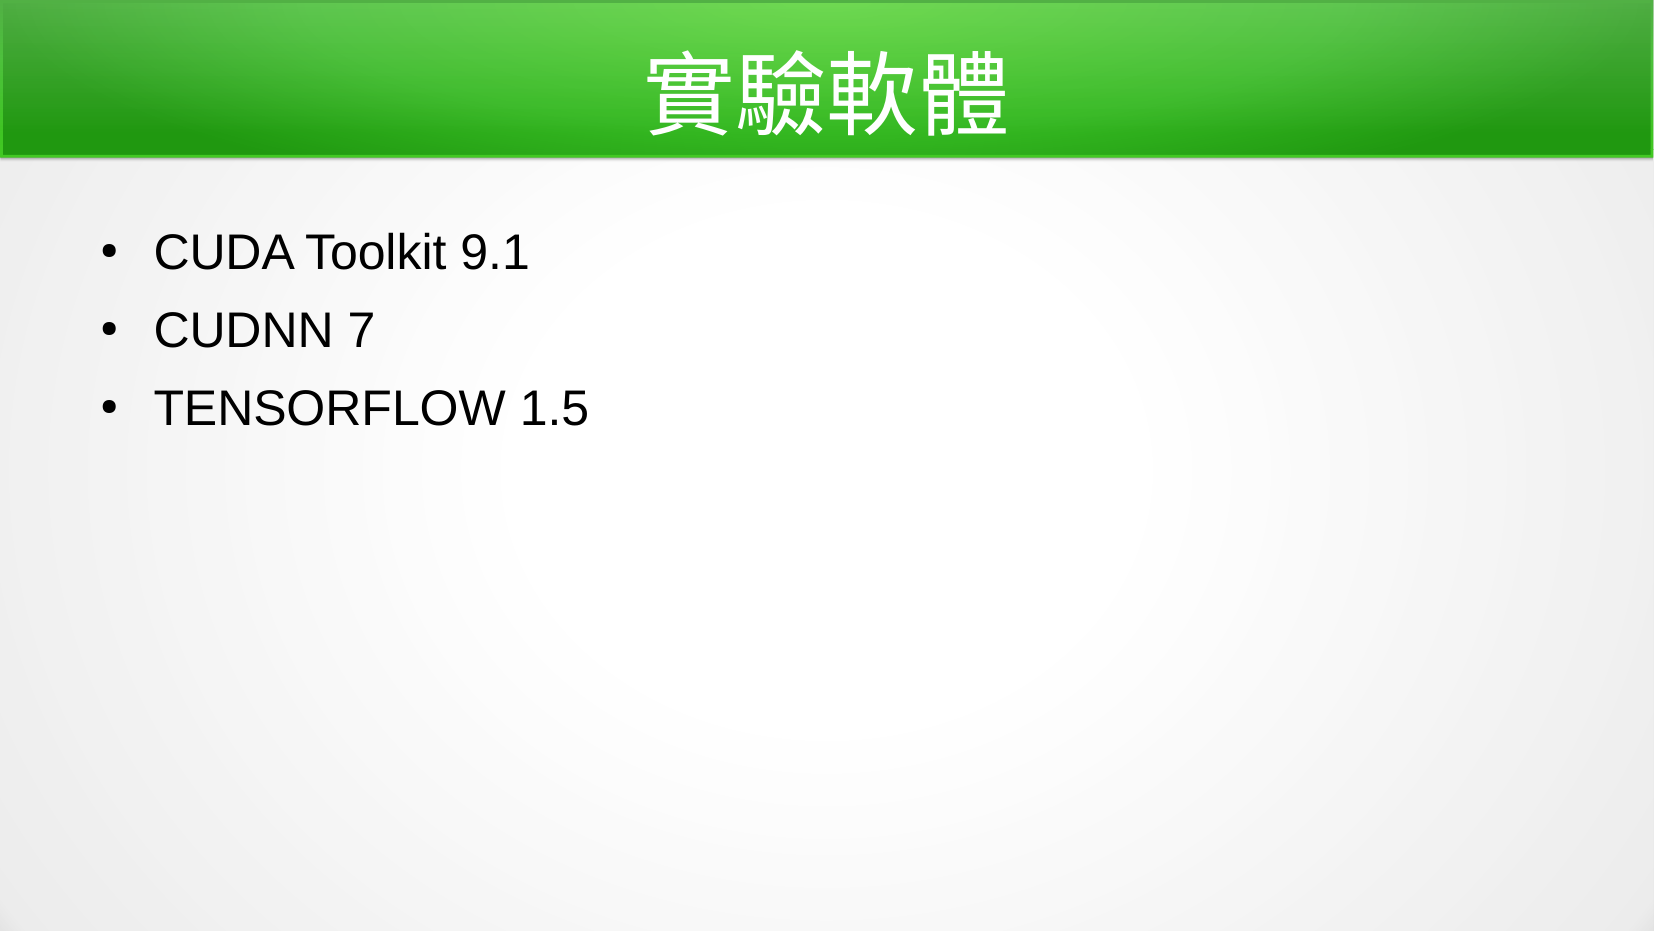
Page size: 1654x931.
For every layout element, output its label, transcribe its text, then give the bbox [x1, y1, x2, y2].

title 實驗軟體 [82, 28, 1571, 149]
list CUDA Toolkit 9.1 CUDNN 7 TENSORFLOW 1.5 [82, 224, 1571, 764]
